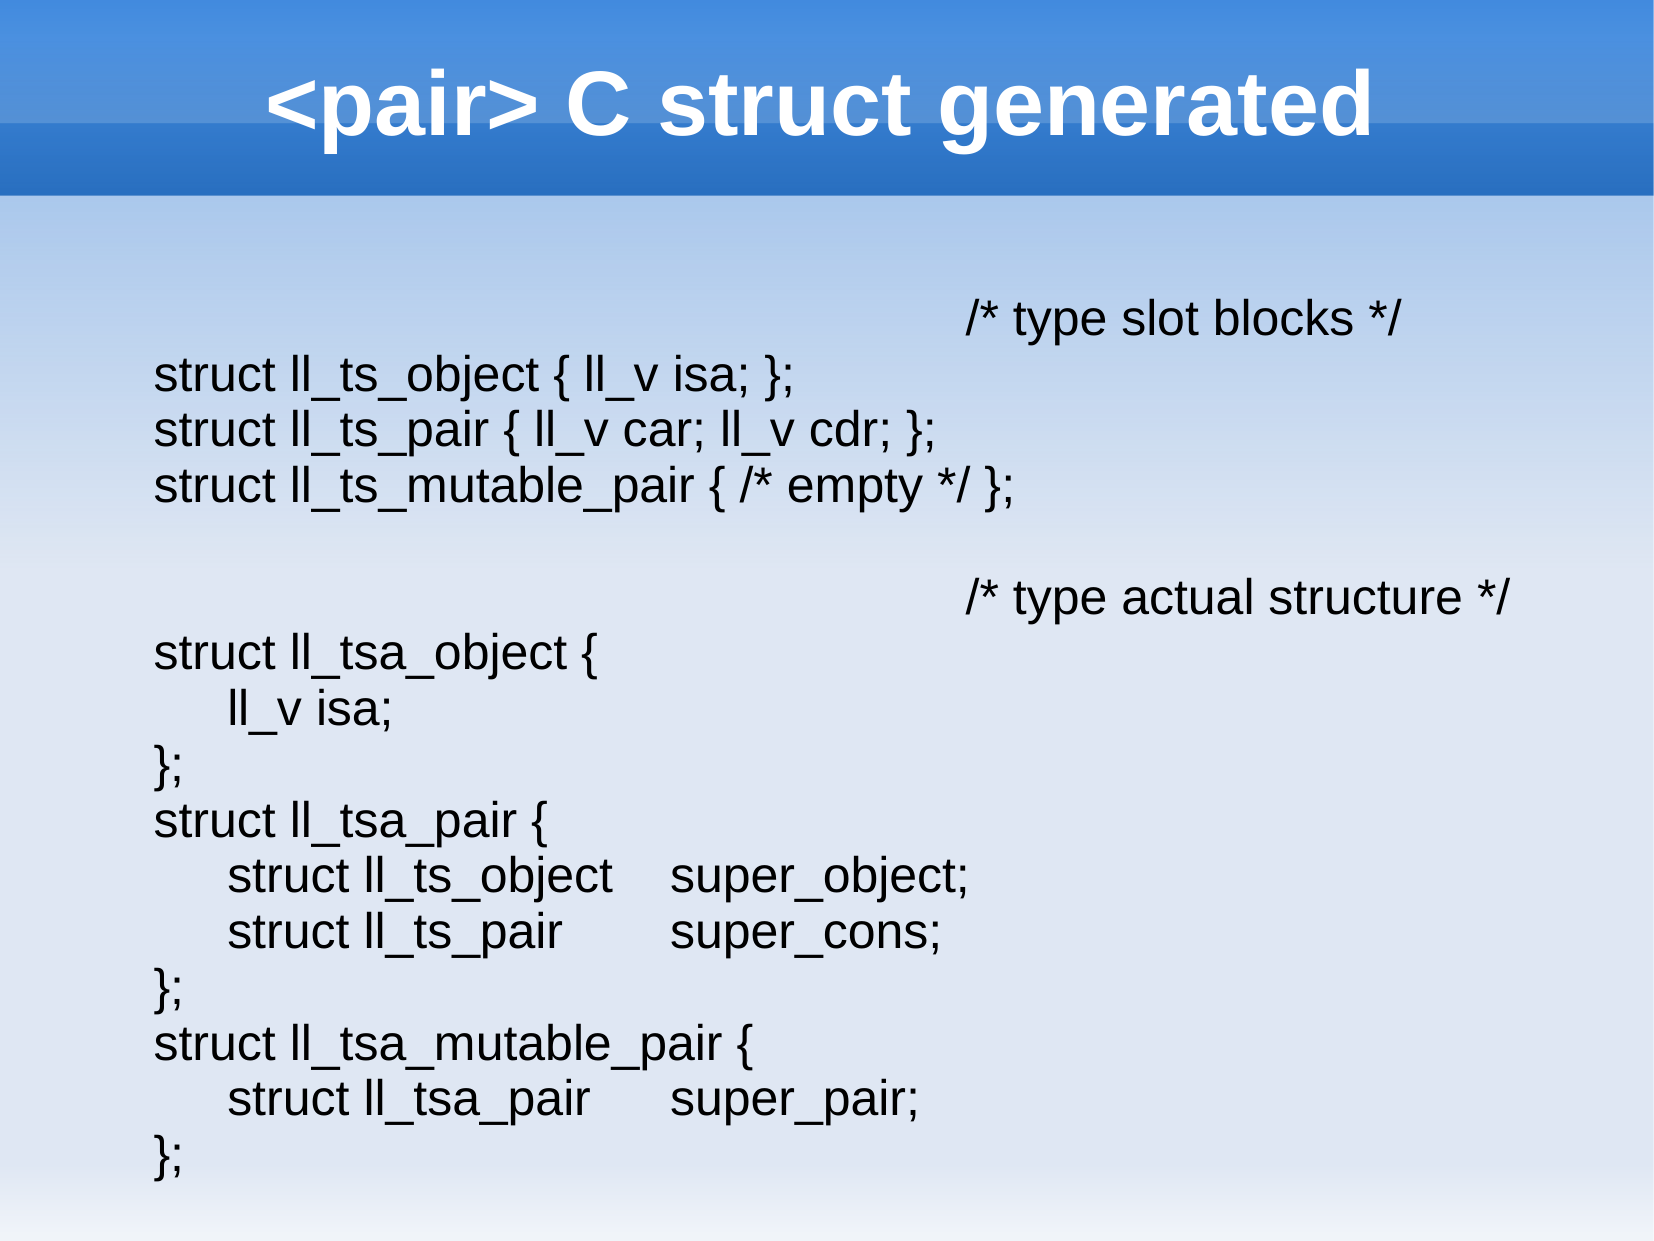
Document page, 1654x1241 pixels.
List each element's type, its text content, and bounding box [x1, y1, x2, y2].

picture [0, 0, 1654, 1241]
title <pair> C struct generated [76, 7, 1565, 200]
list /* type slot blocks */ struct ll_ts_object { ll_v isa; }; struct ll_ts_pair { ll_v car; ll_v cdr; }; struct ll_ts_mutable_pair { /* empty */ }; /* type actual structure */ struct ll_tsa_object { ll_v isa; }; struct ll_tsa_pair { struct ll_ts_object super_object; struct ll_ts_pair super_cons; }; struct ll_tsa_mutable_pair { struct ll_tsa_pair super_pair; }; [82, 290, 1571, 1183]
